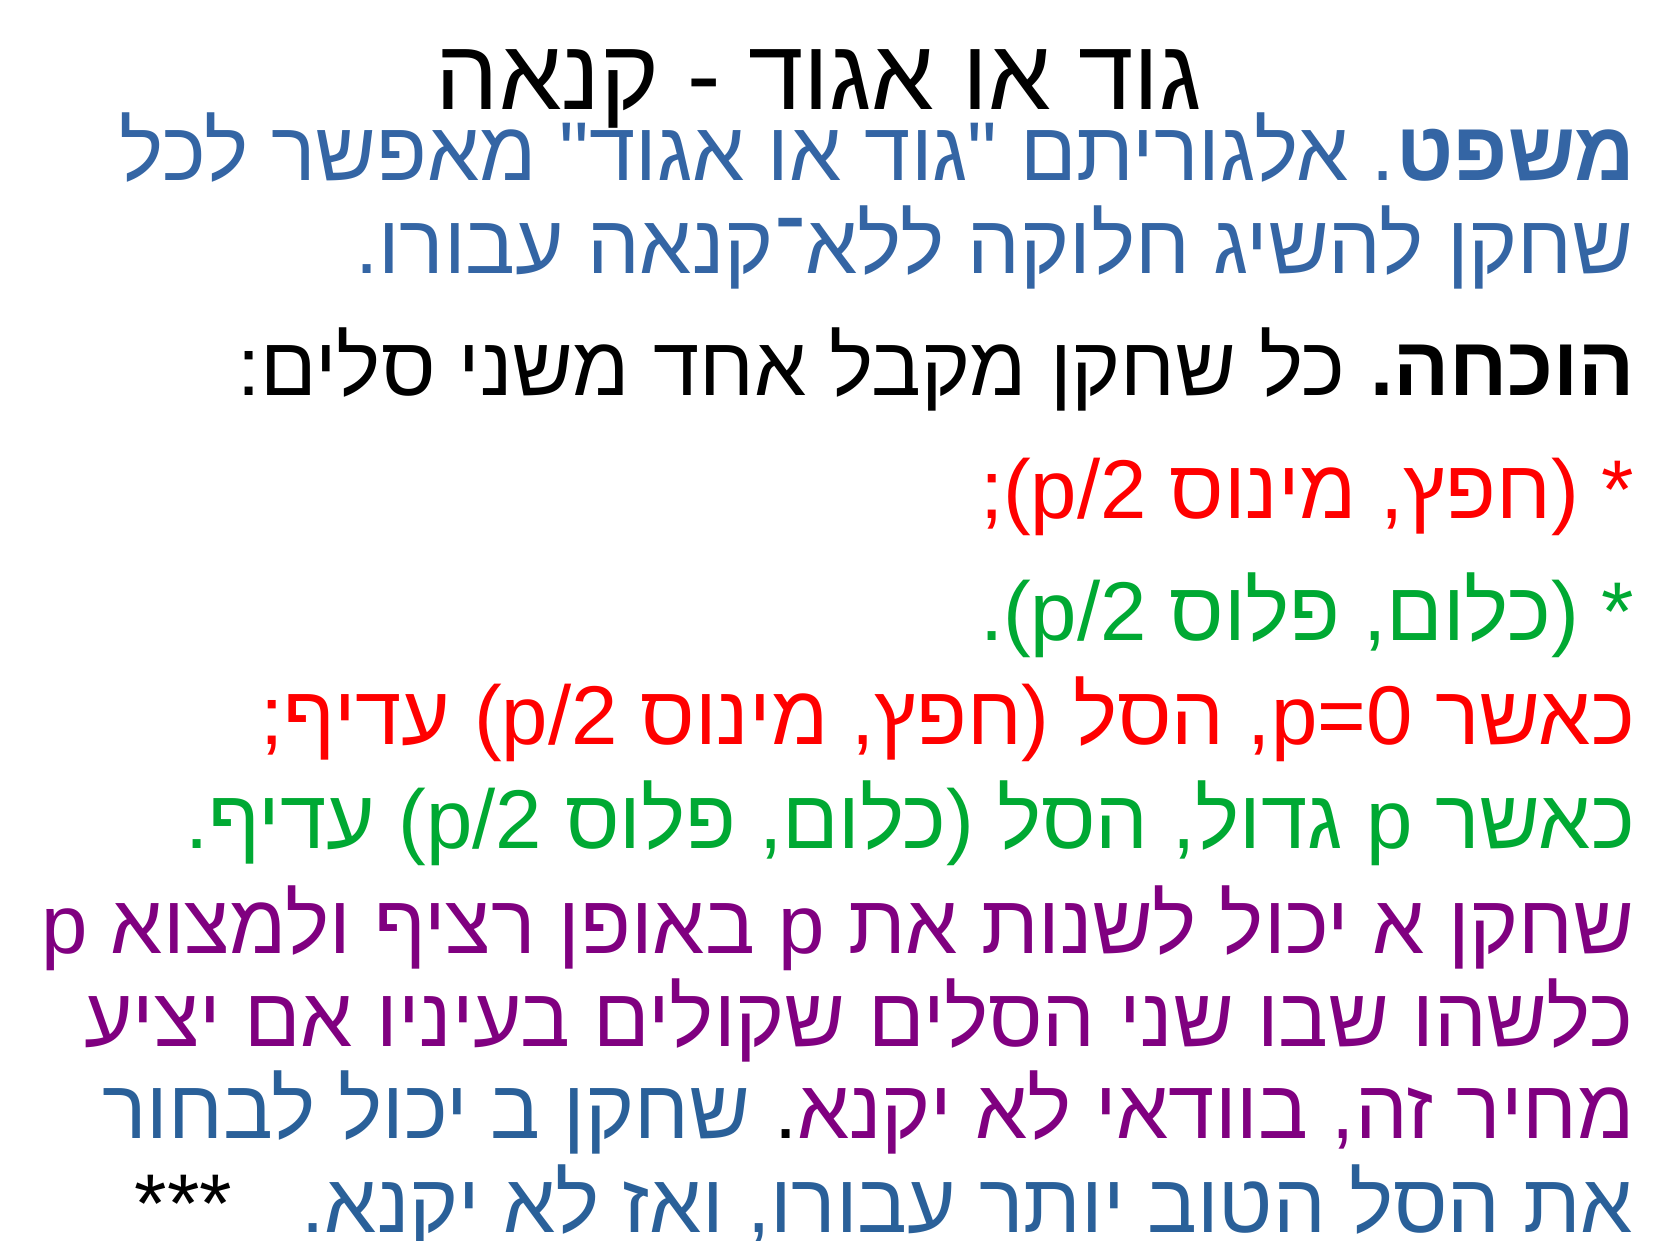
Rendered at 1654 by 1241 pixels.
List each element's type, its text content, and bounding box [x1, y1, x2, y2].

list משפט. אלגוריתם "גוד או אגוד" מאפשר לכל שחקן להשיג חלוקה ללא־קנאה עבורו. הוכחה. כל שחקן מקבל אחד משני סלים: * (חפץ, מינוס p/2); * (כלום, פלוס p/2). כאשר p=0, הסל (חפץ, מינוס p/2) עדיף; כאשר p גדול, הסל (כלום, פלוס p/2) עדיף. שחקן א יכול לשנות את p באופן רציף ולמצוא p כלשהו שבו שני הסלים שקולים בעיניו אם יציע מחיר זה, בוודאי לא יקנא. שחקן ב יכול לבחור את הסל הטוב יותר עבורו, ואז לא יקנא. *** [15, 105, 1636, 1150]
title גוד או אגוד - קנאה [0, 0, 1654, 151]
